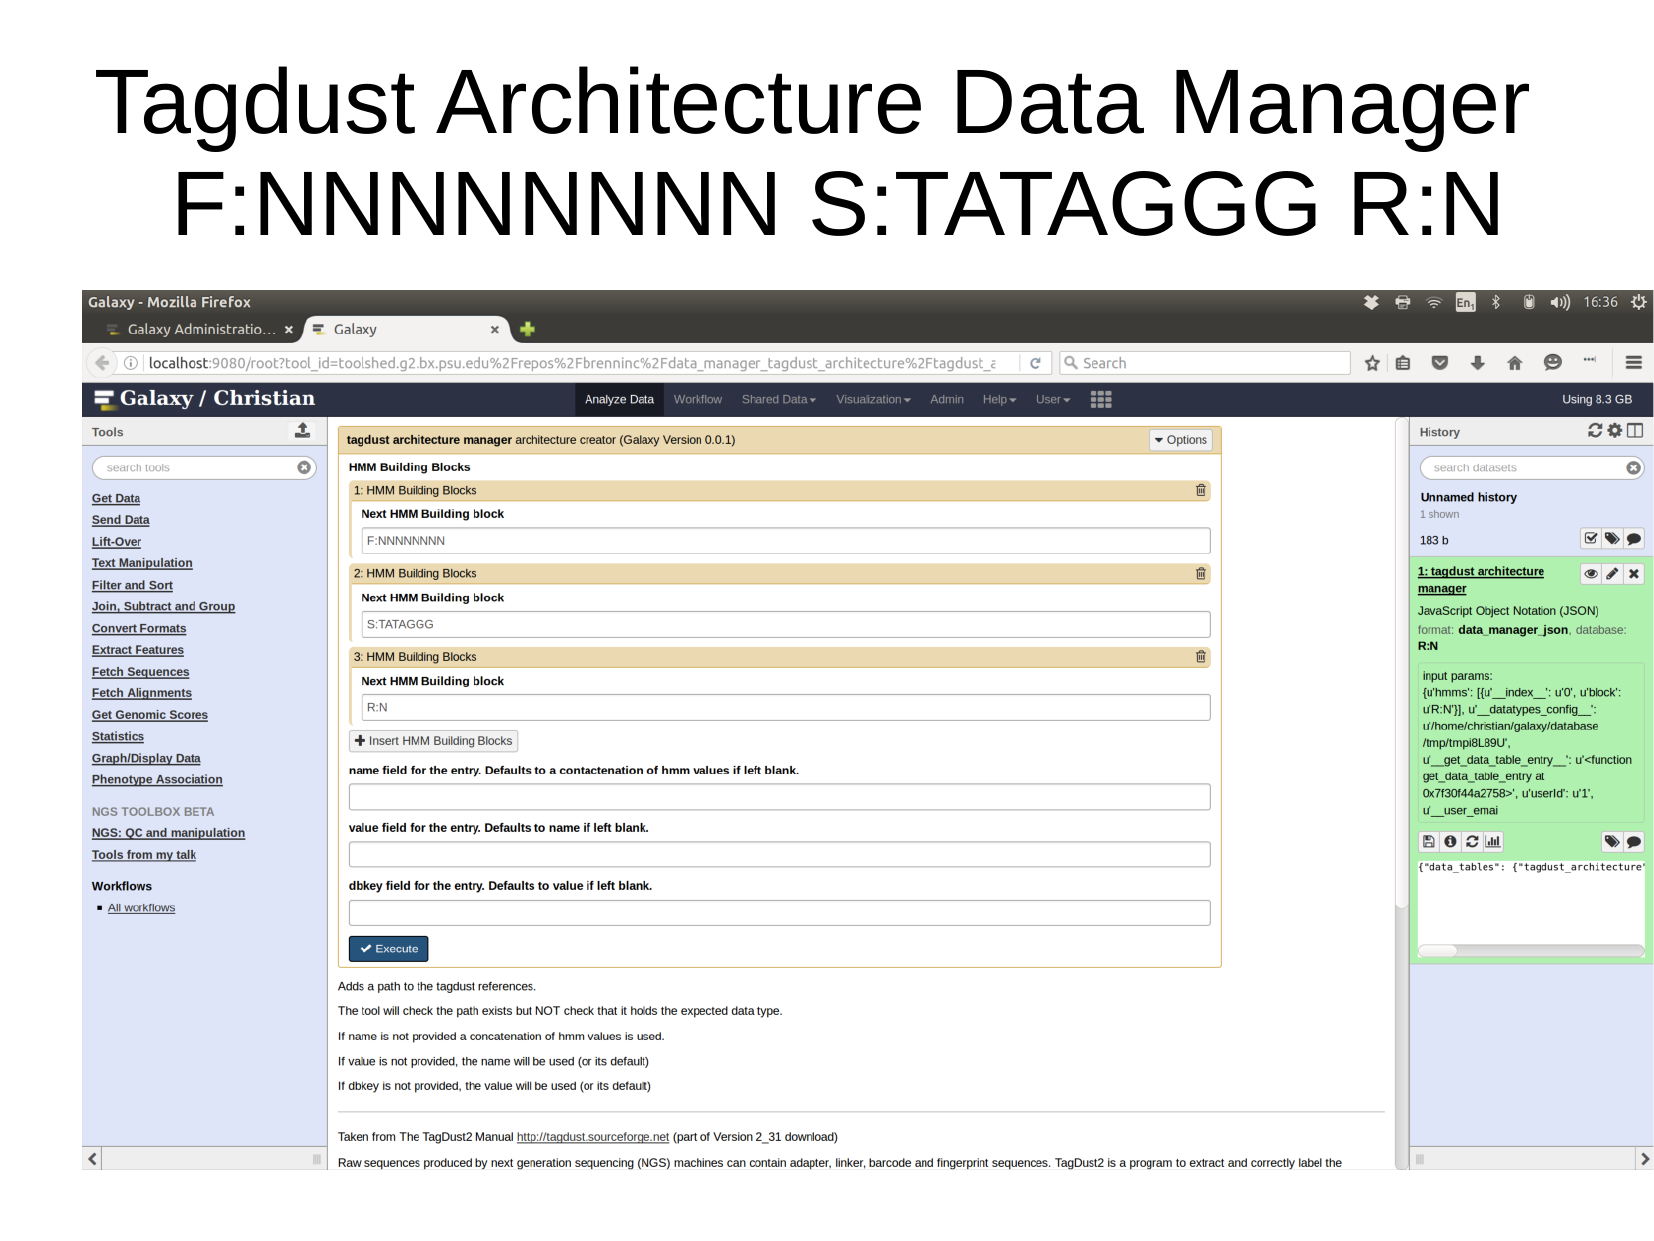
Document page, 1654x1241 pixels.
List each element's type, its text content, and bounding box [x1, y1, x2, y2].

title Tagdust Architecture Data Manager F:NNNNNNNN S:TATAGGG R:N [82, 49, 1571, 257]
picture [82, 290, 1654, 1170]
